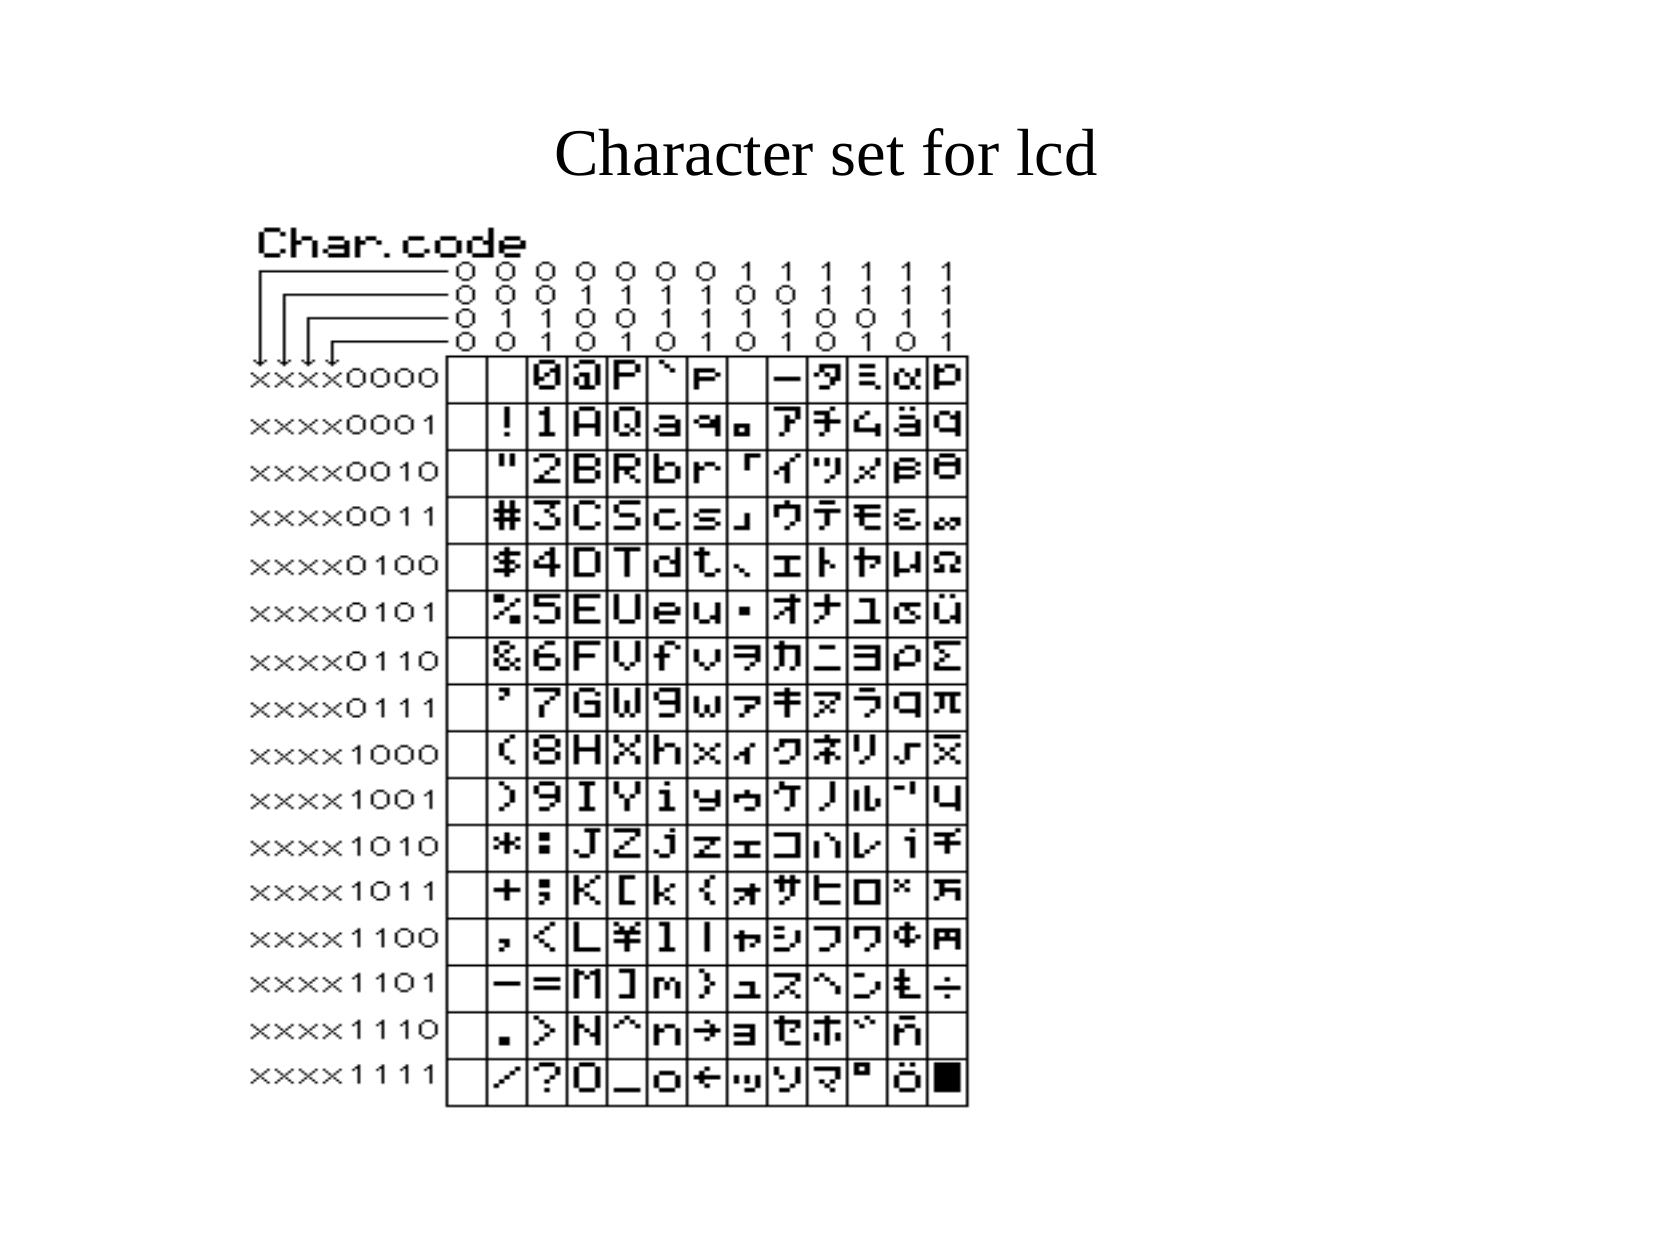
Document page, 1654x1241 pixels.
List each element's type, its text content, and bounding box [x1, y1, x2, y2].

title Character set for lcd [82, 49, 1571, 257]
picture [225, 224, 1351, 1163]
